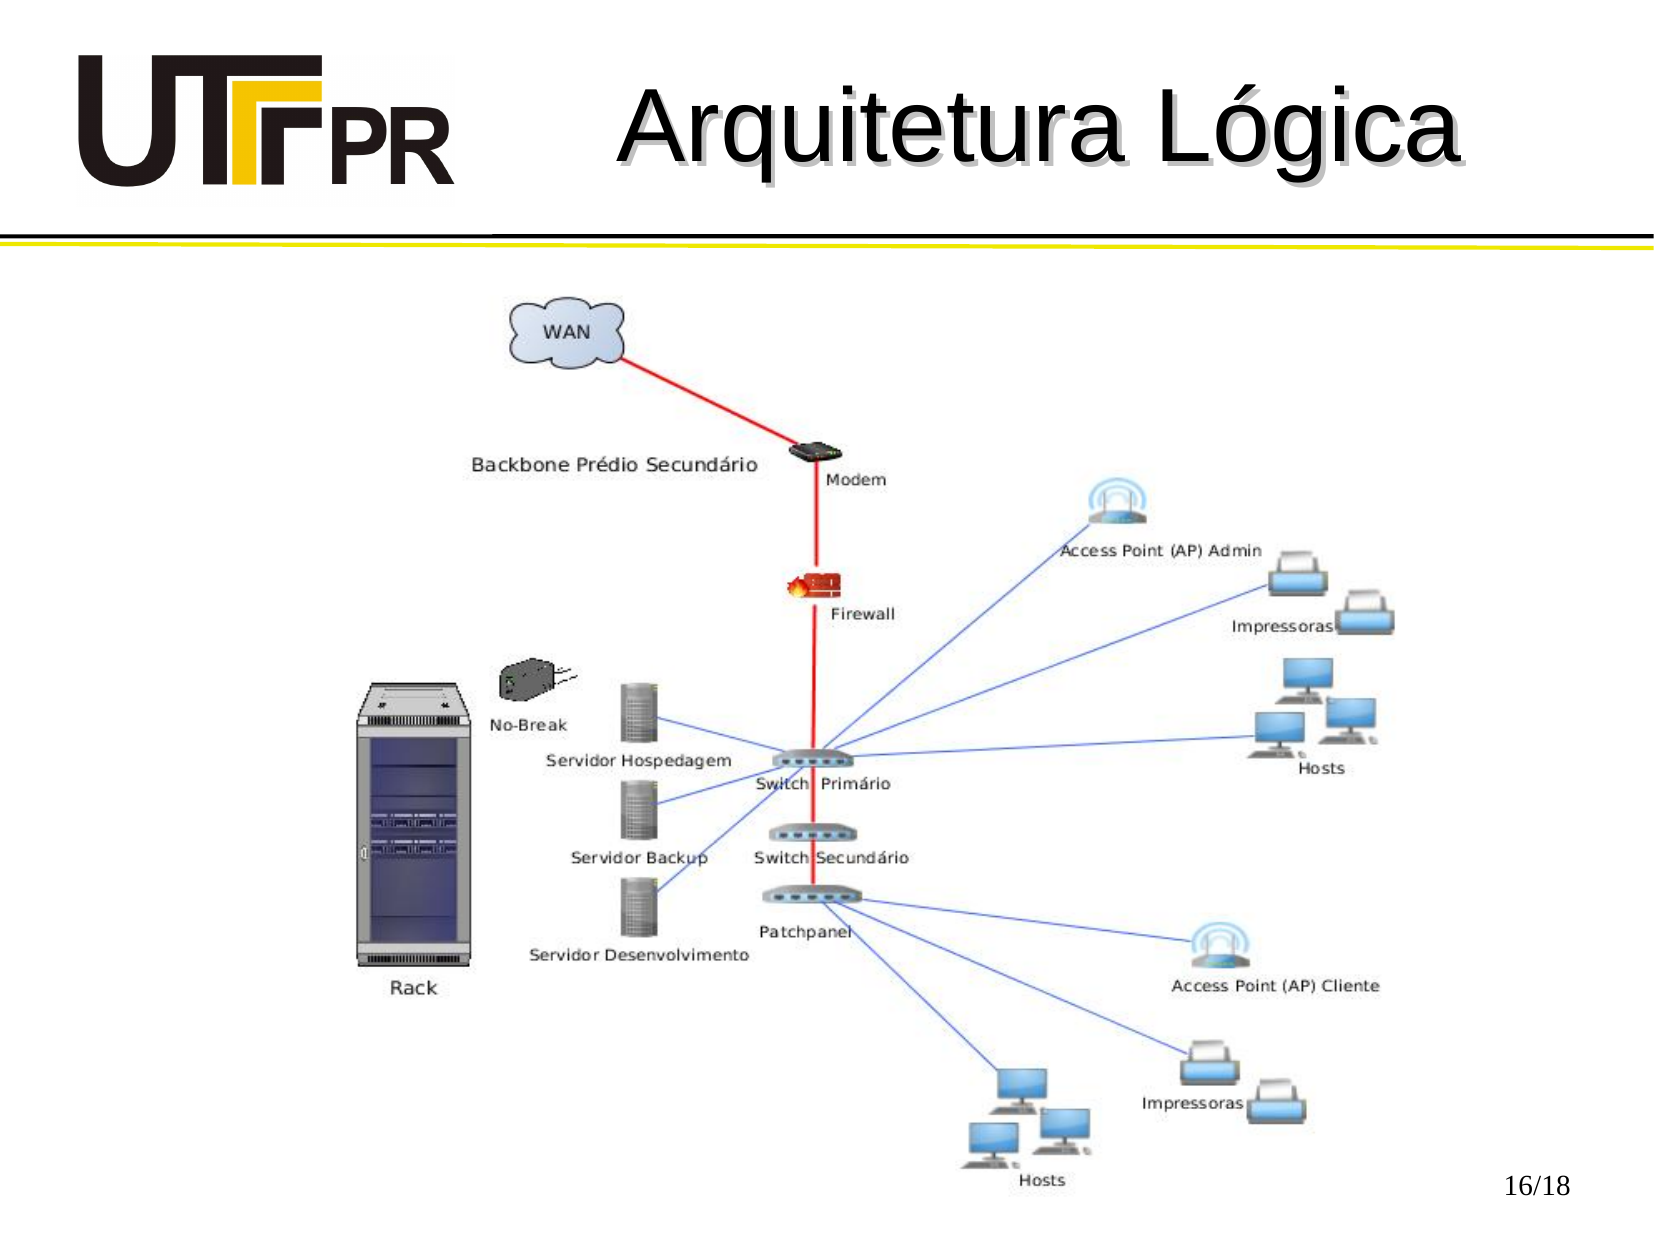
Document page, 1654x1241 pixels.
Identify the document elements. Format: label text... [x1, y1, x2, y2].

picture [330, 271, 1420, 1217]
title Arquitetura Lógica [507, 49, 1571, 201]
picture [76, 55, 455, 207]
